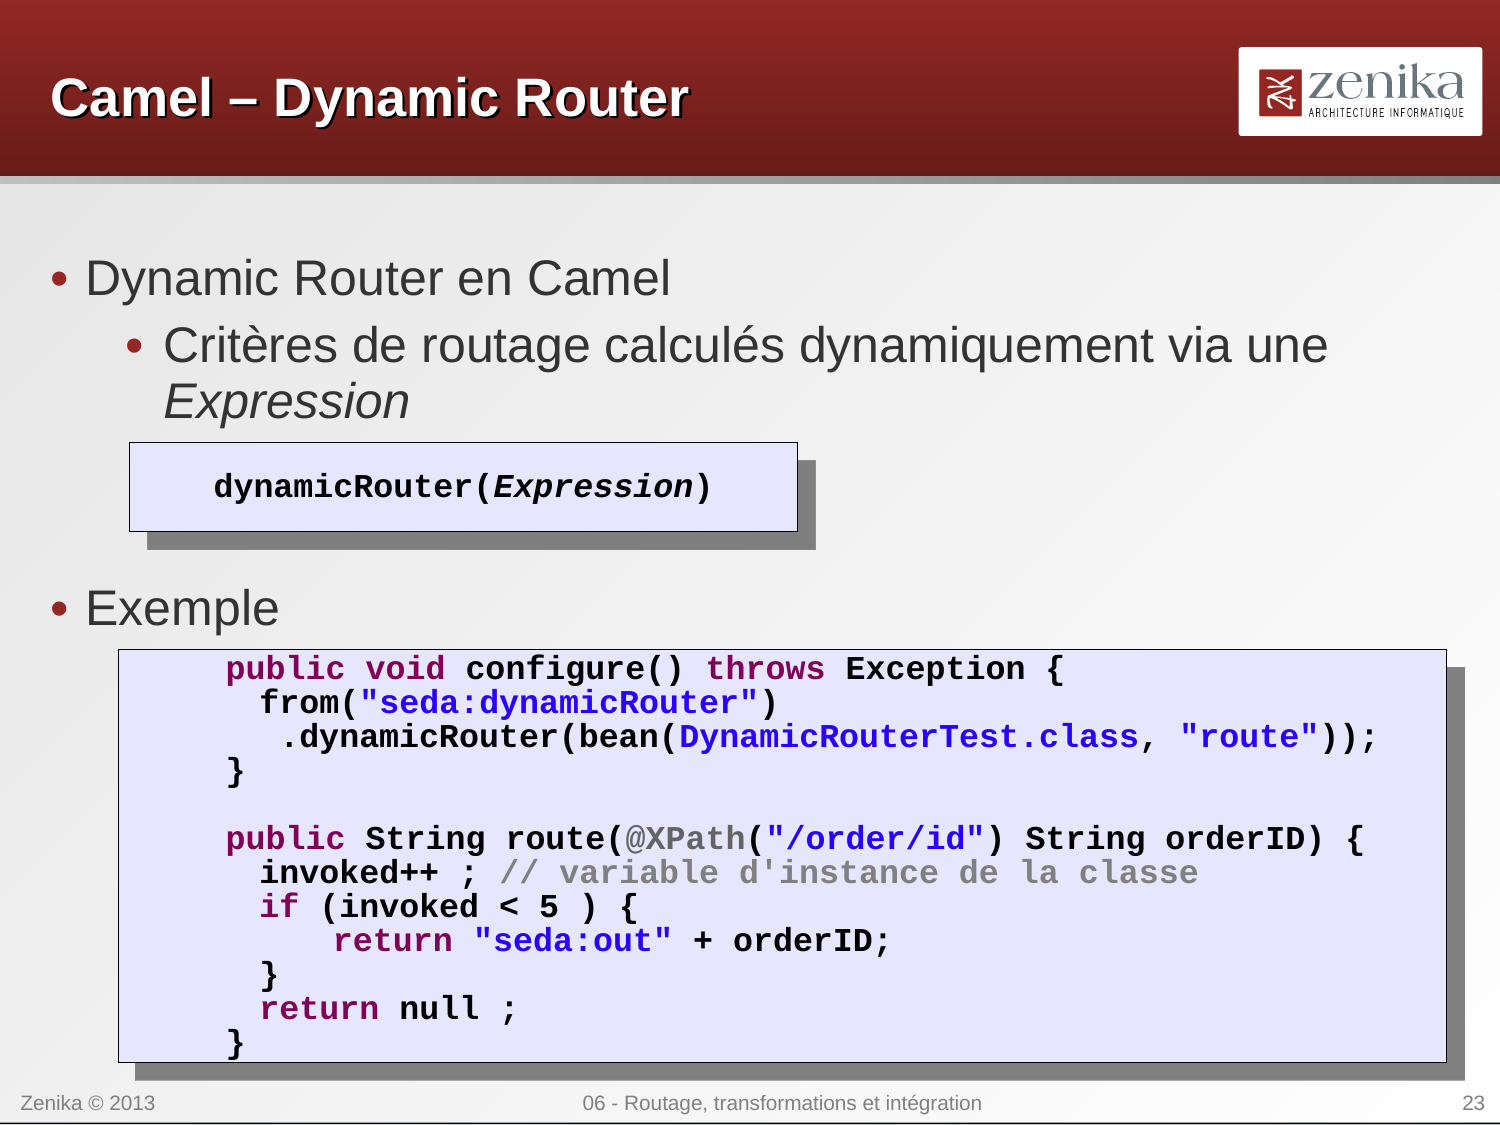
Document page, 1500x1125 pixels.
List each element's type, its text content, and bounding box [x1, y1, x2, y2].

title Camel – Dynamic Router [50, 22, 1206, 172]
picture [1257, 58, 1464, 125]
list Dynamic Router en Camel Critères de routage calculés dynamiquement via une Expression Exemple [50, 250, 1477, 1064]
text_box dynamicRouter(Expression) [129, 442, 798, 532]
text_box public void configure() throws Exception { from("seda:dynamicRouter") .dynamicRouter(bean(DynamicRouterTest.class, "route")); } public String route(@XPath("/order/id") String orderID) { invoked++ ; // variable d'instance de la classe if (invoked < 5 ) { return "seda:out" + orderID; } return null ; } [118, 649, 1447, 1063]
